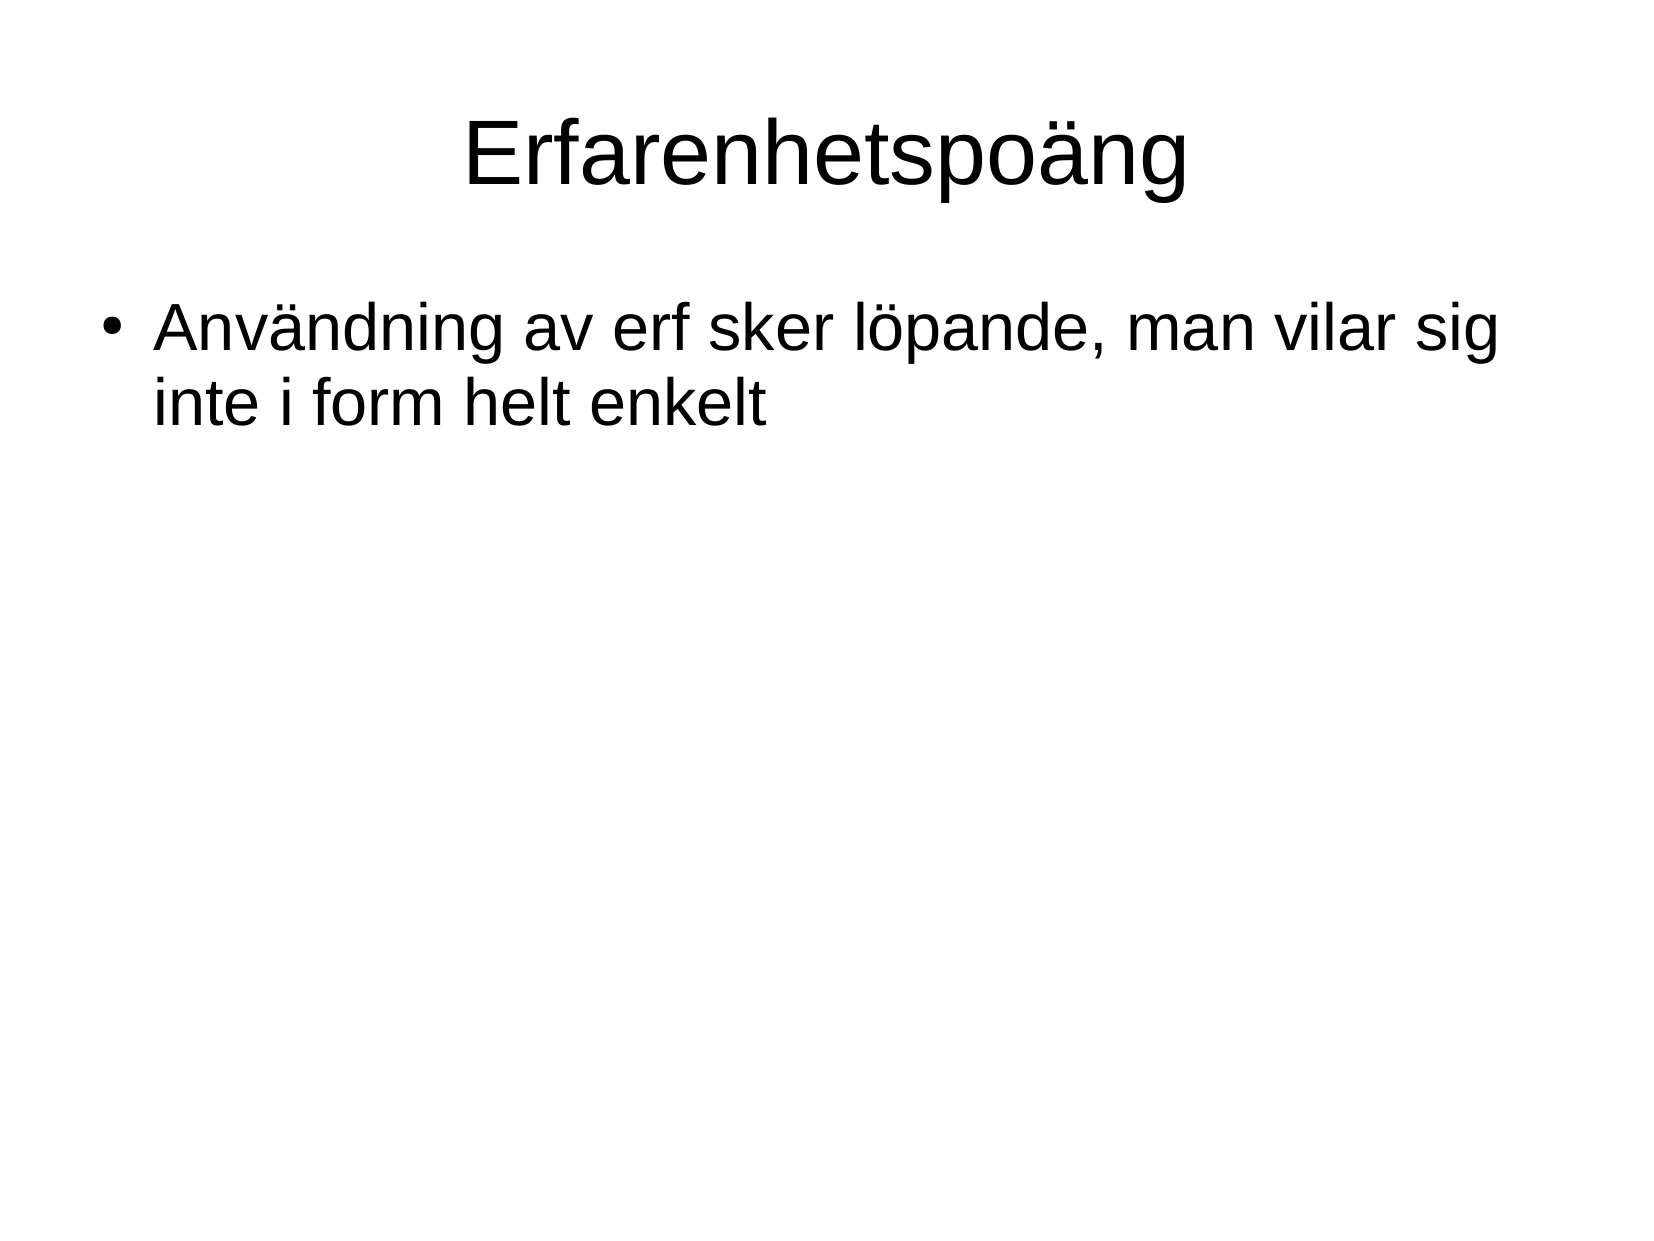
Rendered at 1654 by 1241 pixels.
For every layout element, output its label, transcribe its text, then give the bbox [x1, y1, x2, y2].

list Användning av erf sker löpande, man vilar sig inte i form helt enkelt [82, 290, 1571, 1109]
title Erfarenhetspoäng [82, 49, 1571, 257]
